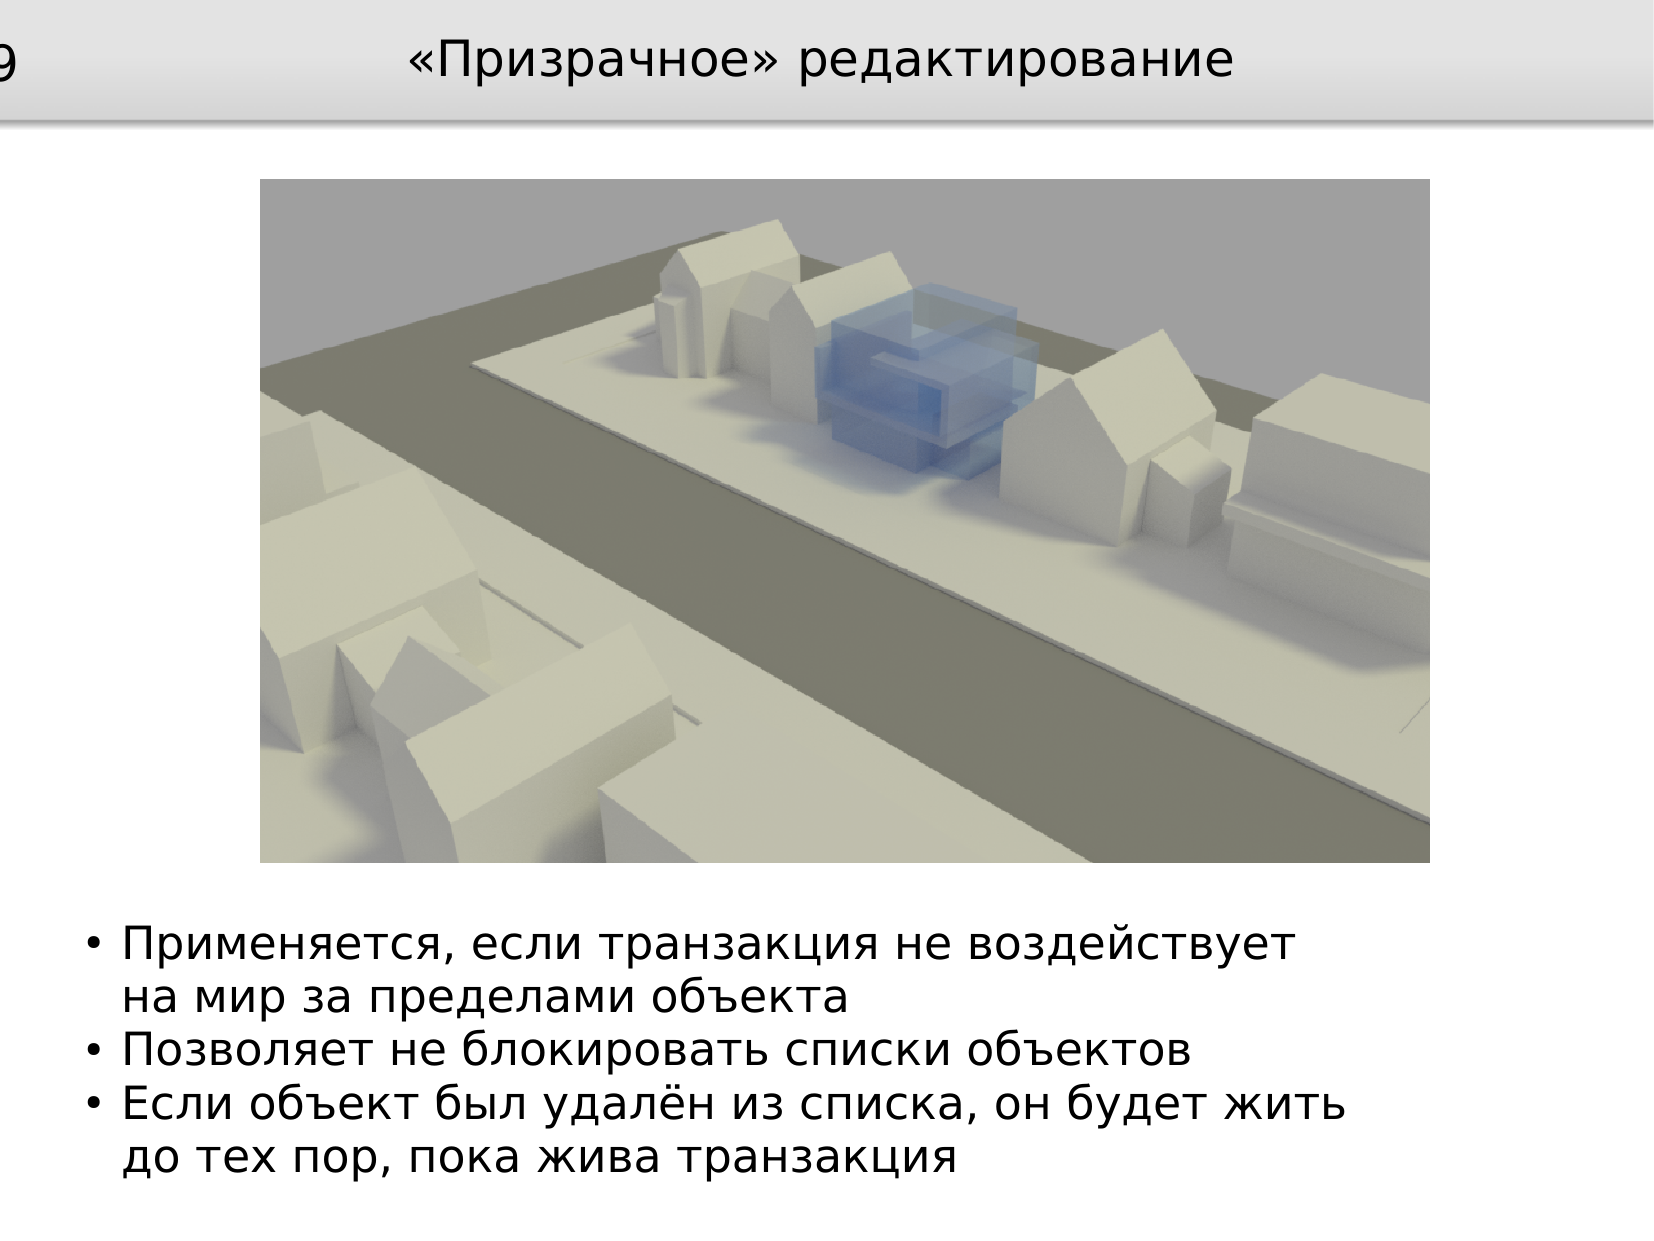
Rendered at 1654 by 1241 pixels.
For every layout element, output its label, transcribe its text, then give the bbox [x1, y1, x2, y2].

picture [0, 0, 1654, 1241]
picture [0, 48, 12, 65]
text_box Применяется, если транзакция не воздействует на мир за пределами объекта Позволяет не блокировать списки объектов Если объект был удалён из списка, он будет жить до тех пор, пока жива транзакция [70, 909, 1371, 1191]
picture [0, 65, 12, 78]
title «Призрачное» редактирование [271, 23, 1371, 95]
